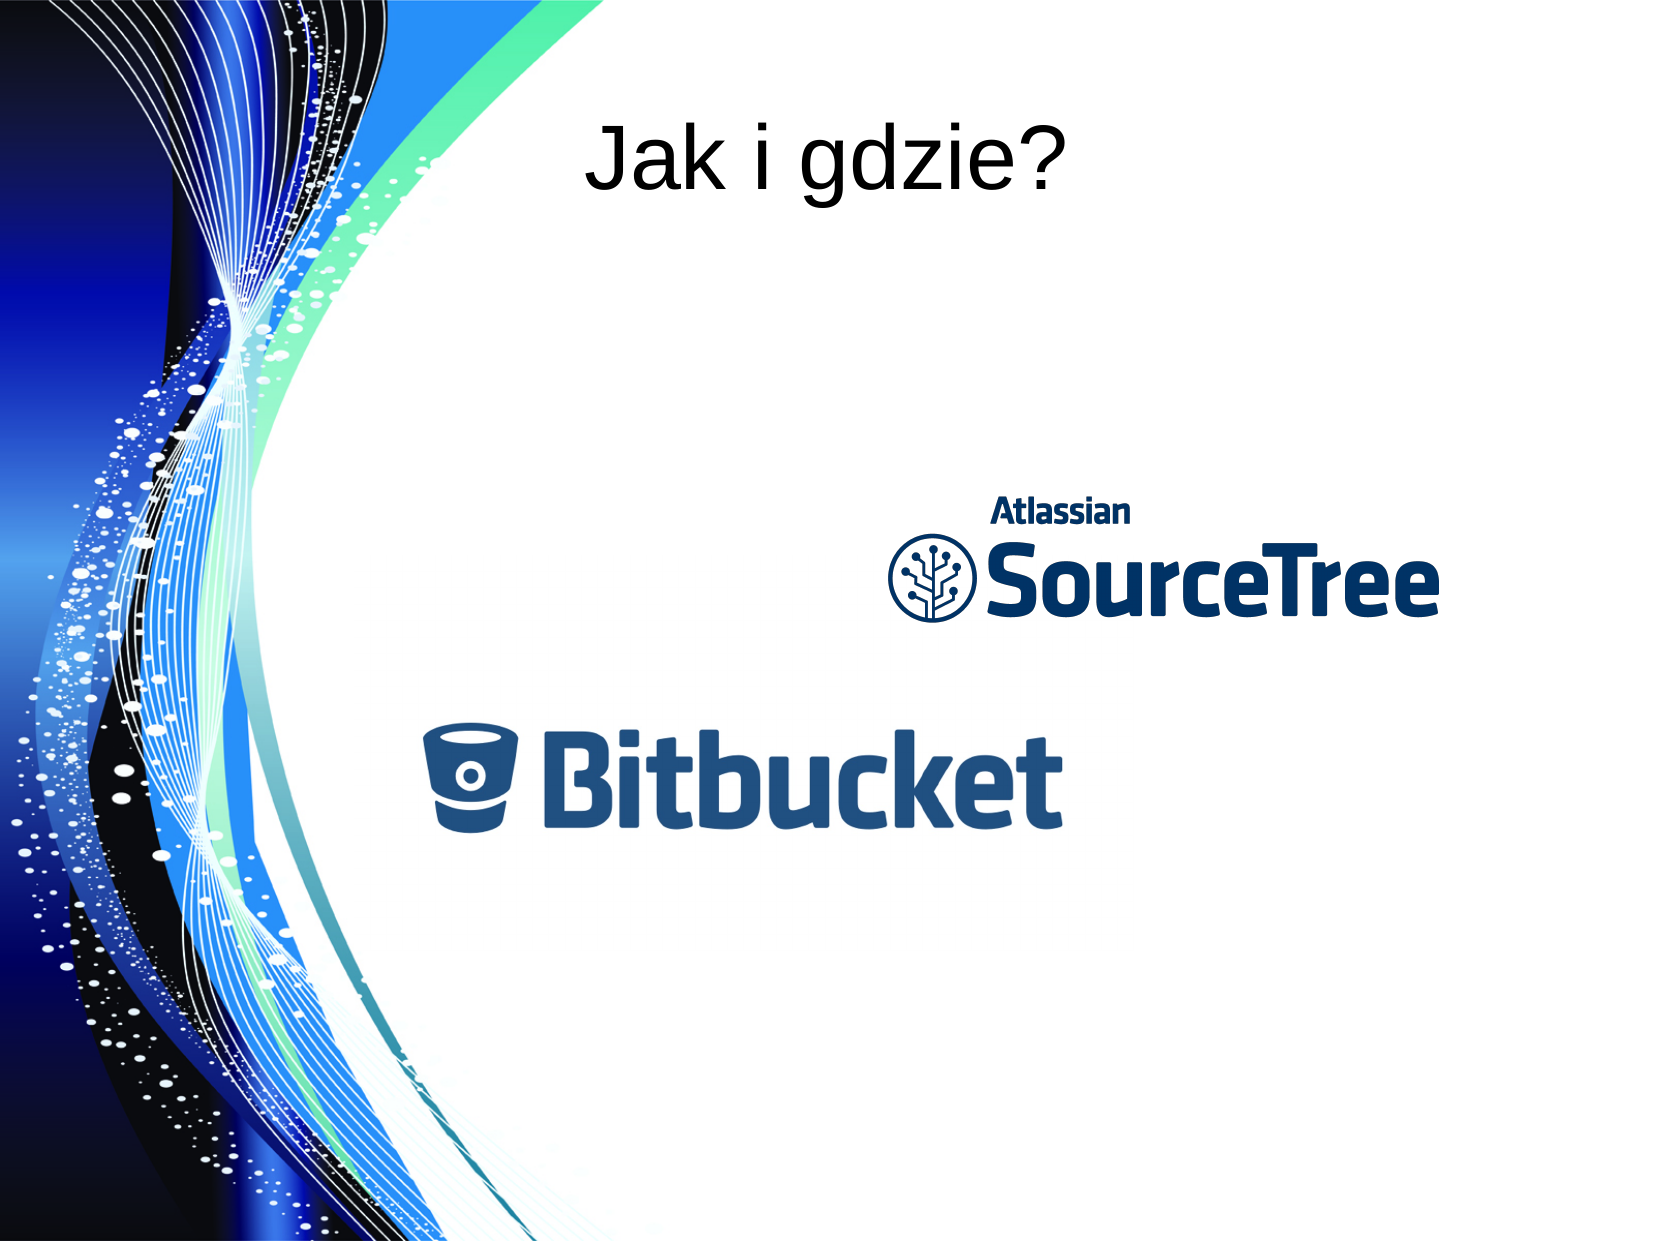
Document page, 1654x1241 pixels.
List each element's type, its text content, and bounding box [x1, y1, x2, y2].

title Jak i gdzie? [82, 49, 1571, 257]
picture [0, 0, 1654, 1241]
